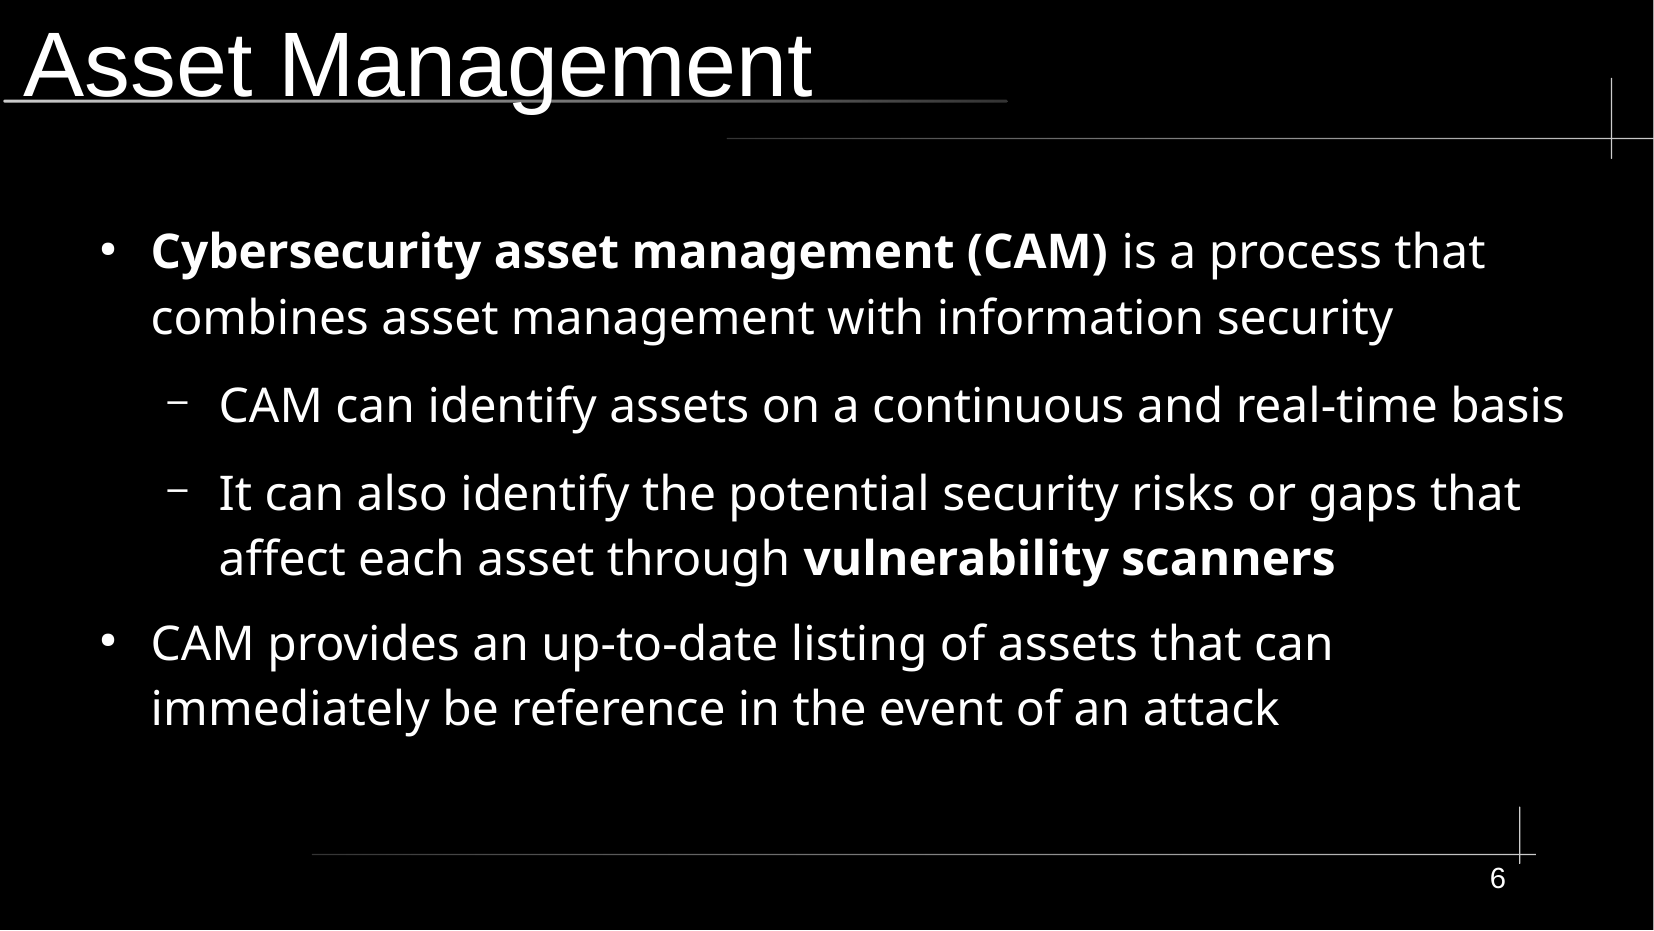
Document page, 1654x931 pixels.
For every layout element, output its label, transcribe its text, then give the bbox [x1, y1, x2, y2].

list Cybersecurity asset management (CAM) is a process that combines asset management with information security CAM can identify assets on a continuous and real-time basis It can also identify the potential security risks or gaps that affect each asset through vulnerability scanners CAM provides an up-to-date listing of assets that can immediately be reference in the event of an attack [82, 217, 1571, 758]
title Asset Management [23, 11, 1589, 119]
